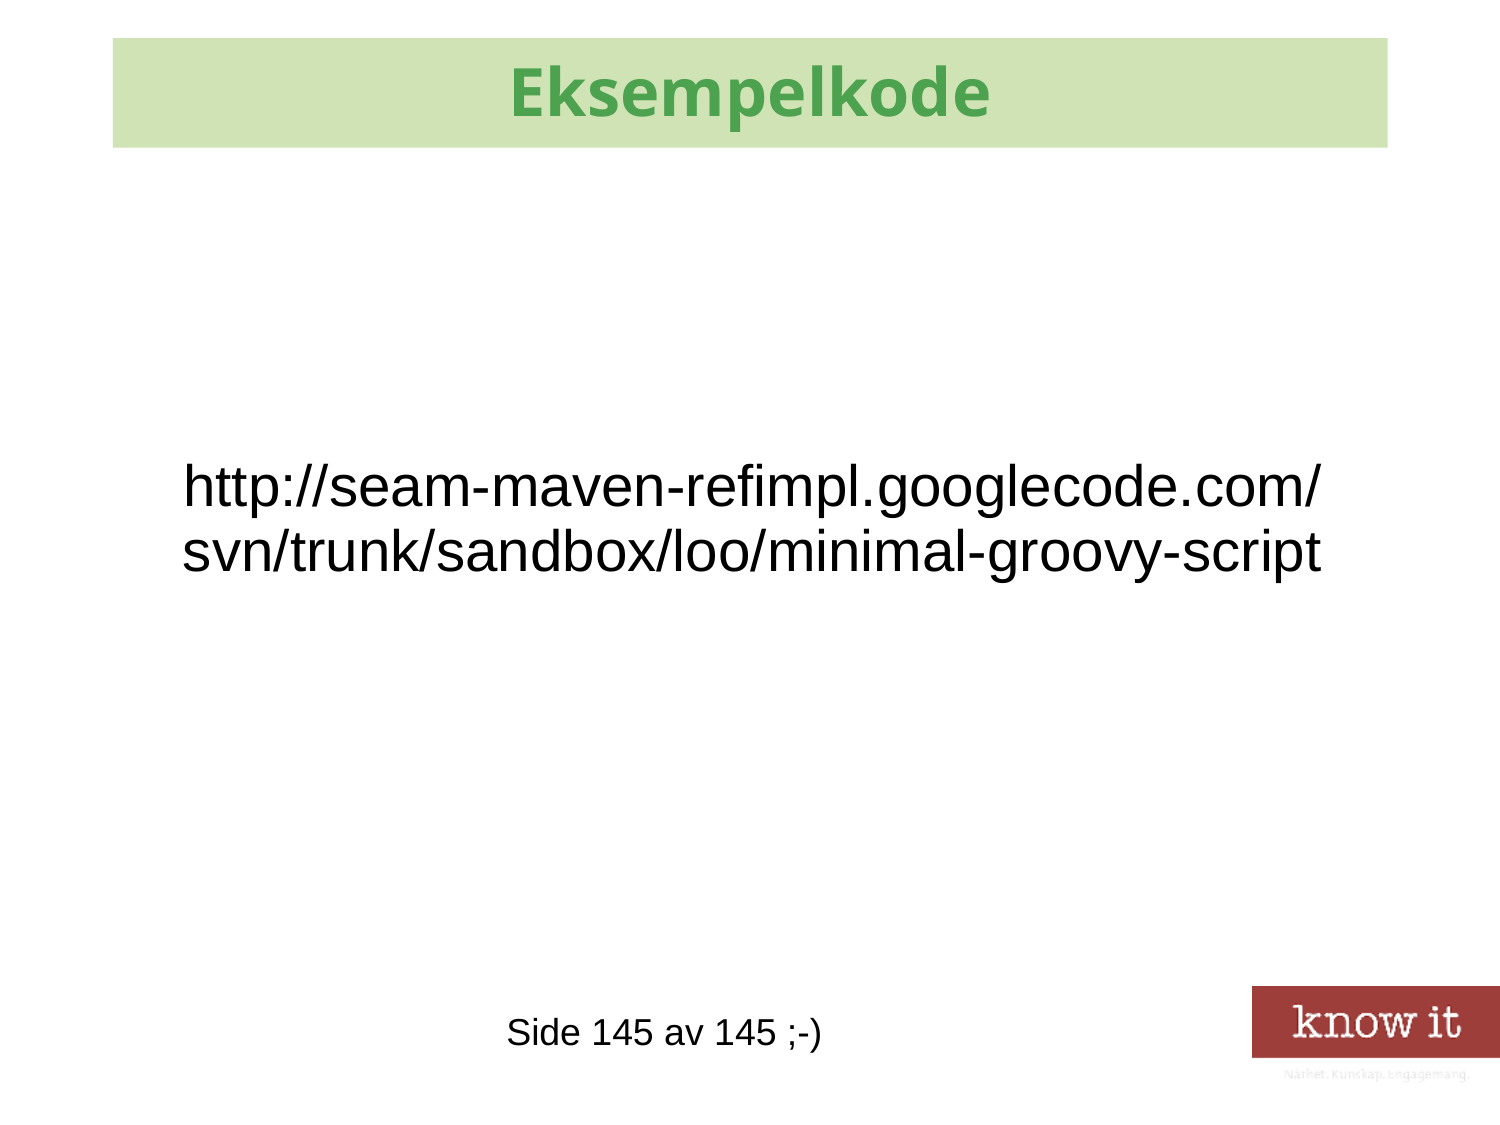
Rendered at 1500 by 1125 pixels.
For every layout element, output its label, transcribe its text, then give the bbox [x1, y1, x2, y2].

text_box http://seam-maven-refimpl.googlecode.com/svn/trunk/sandbox/loo/minimal-groovy-script [118, 446, 1388, 656]
picture [1252, 986, 1500, 1058]
text_box Side 145 av 145 ;-) [472, 1003, 857, 1065]
text_box Eksempelkode [112, 38, 1388, 148]
